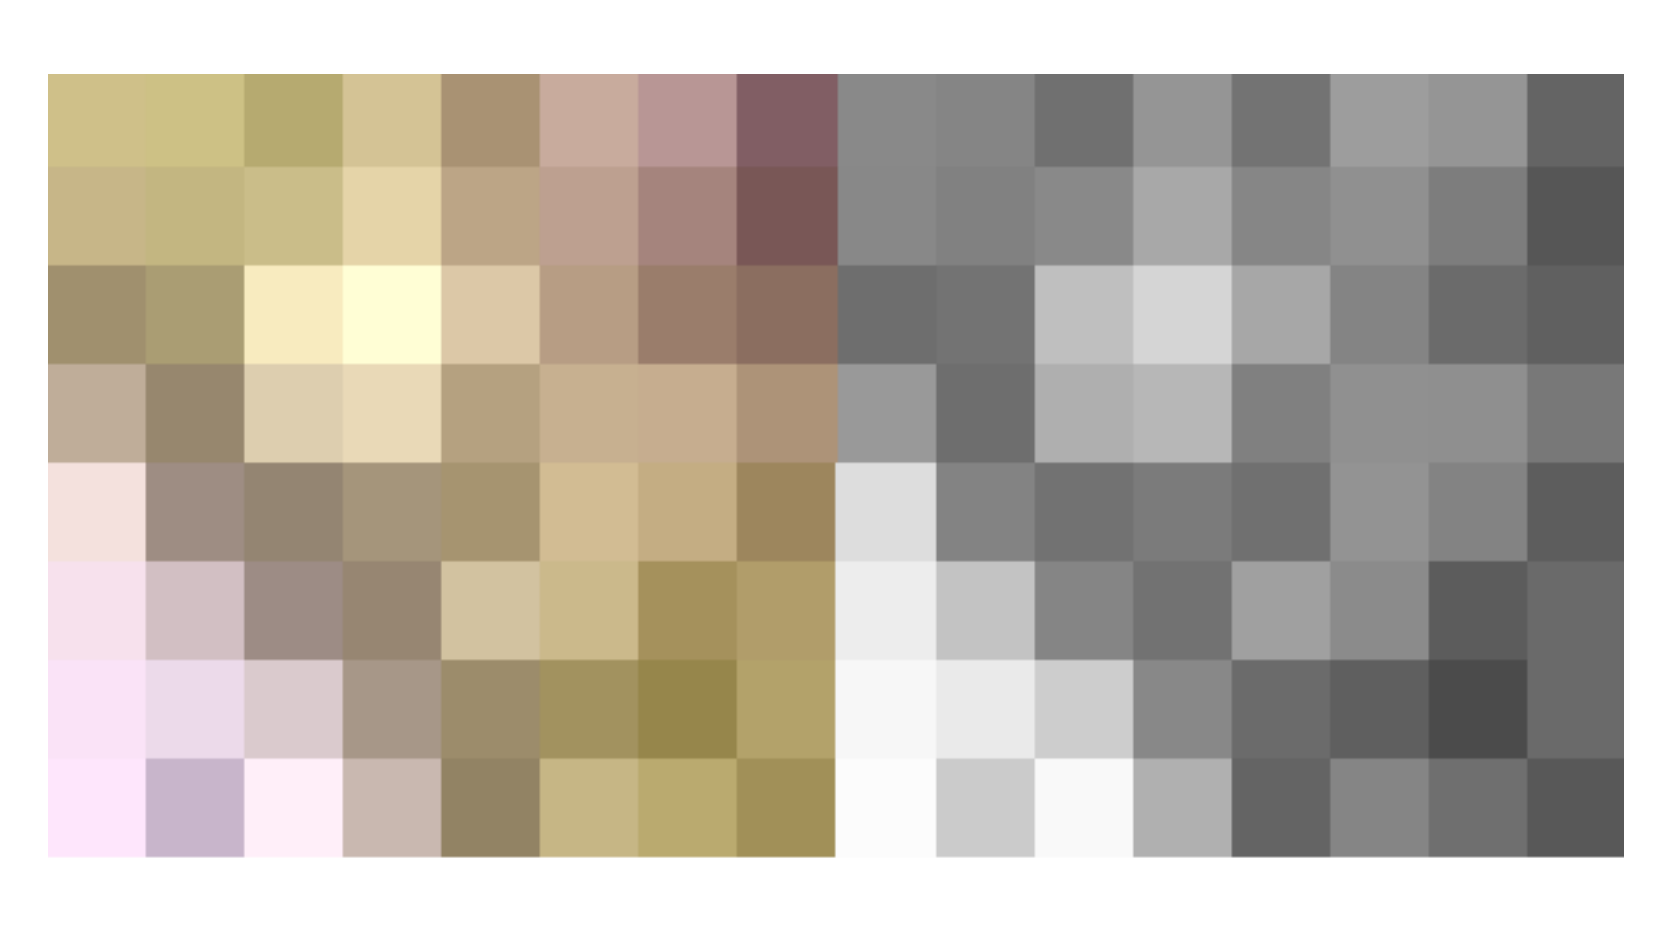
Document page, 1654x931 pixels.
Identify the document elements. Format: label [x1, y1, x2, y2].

picture [48, 74, 1624, 863]
